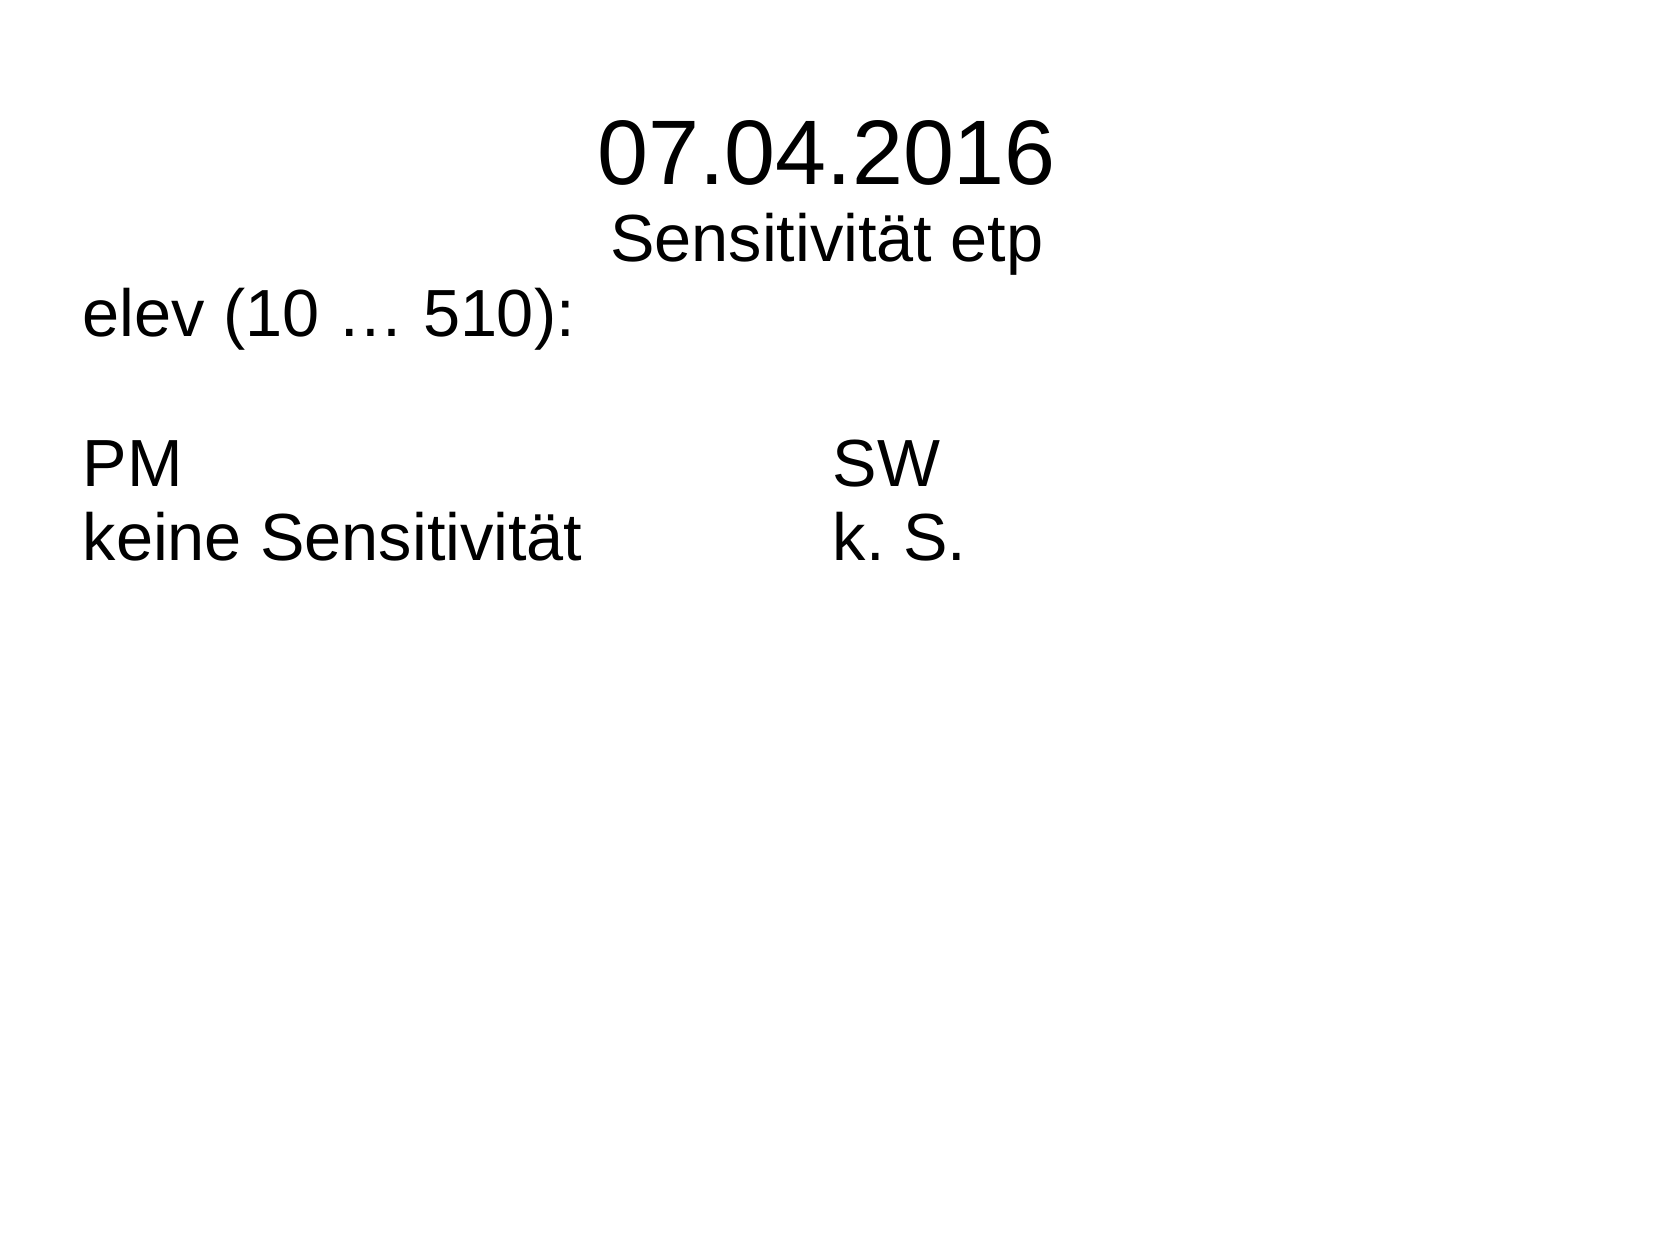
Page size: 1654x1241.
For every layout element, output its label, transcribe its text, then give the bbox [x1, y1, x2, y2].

subtitle Sensitivität etp elev (10 … 510): PM SW keine Sensitivität k. S. [82, 201, 1571, 1099]
title 07.04.2016 [82, 49, 1571, 201]
